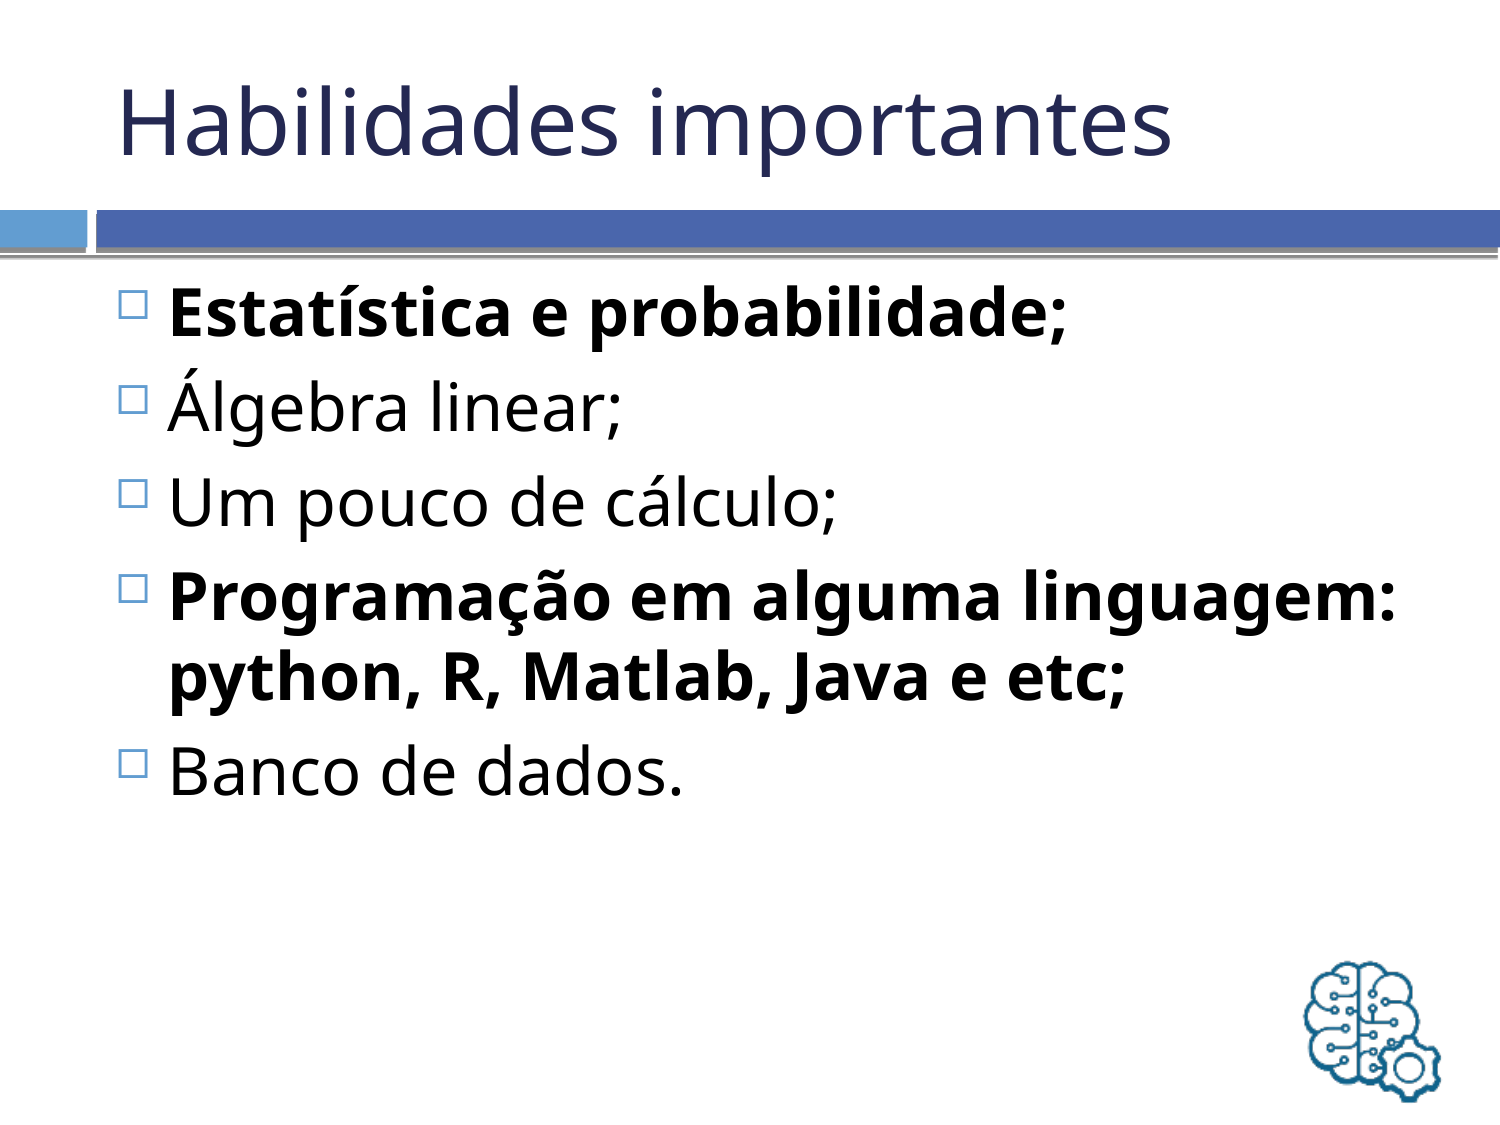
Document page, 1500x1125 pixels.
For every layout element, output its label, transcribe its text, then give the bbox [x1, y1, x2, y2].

title Habilidades importantes [100, 37, 1438, 200]
list Estatística e probabilidade; Álgebra linear; Um pouco de cálculo; Programação em alguma linguagem: python, R, Matlab, Java e etc; Banco de dados. [100, 262, 1438, 1000]
picture [1297, 955, 1449, 1106]
